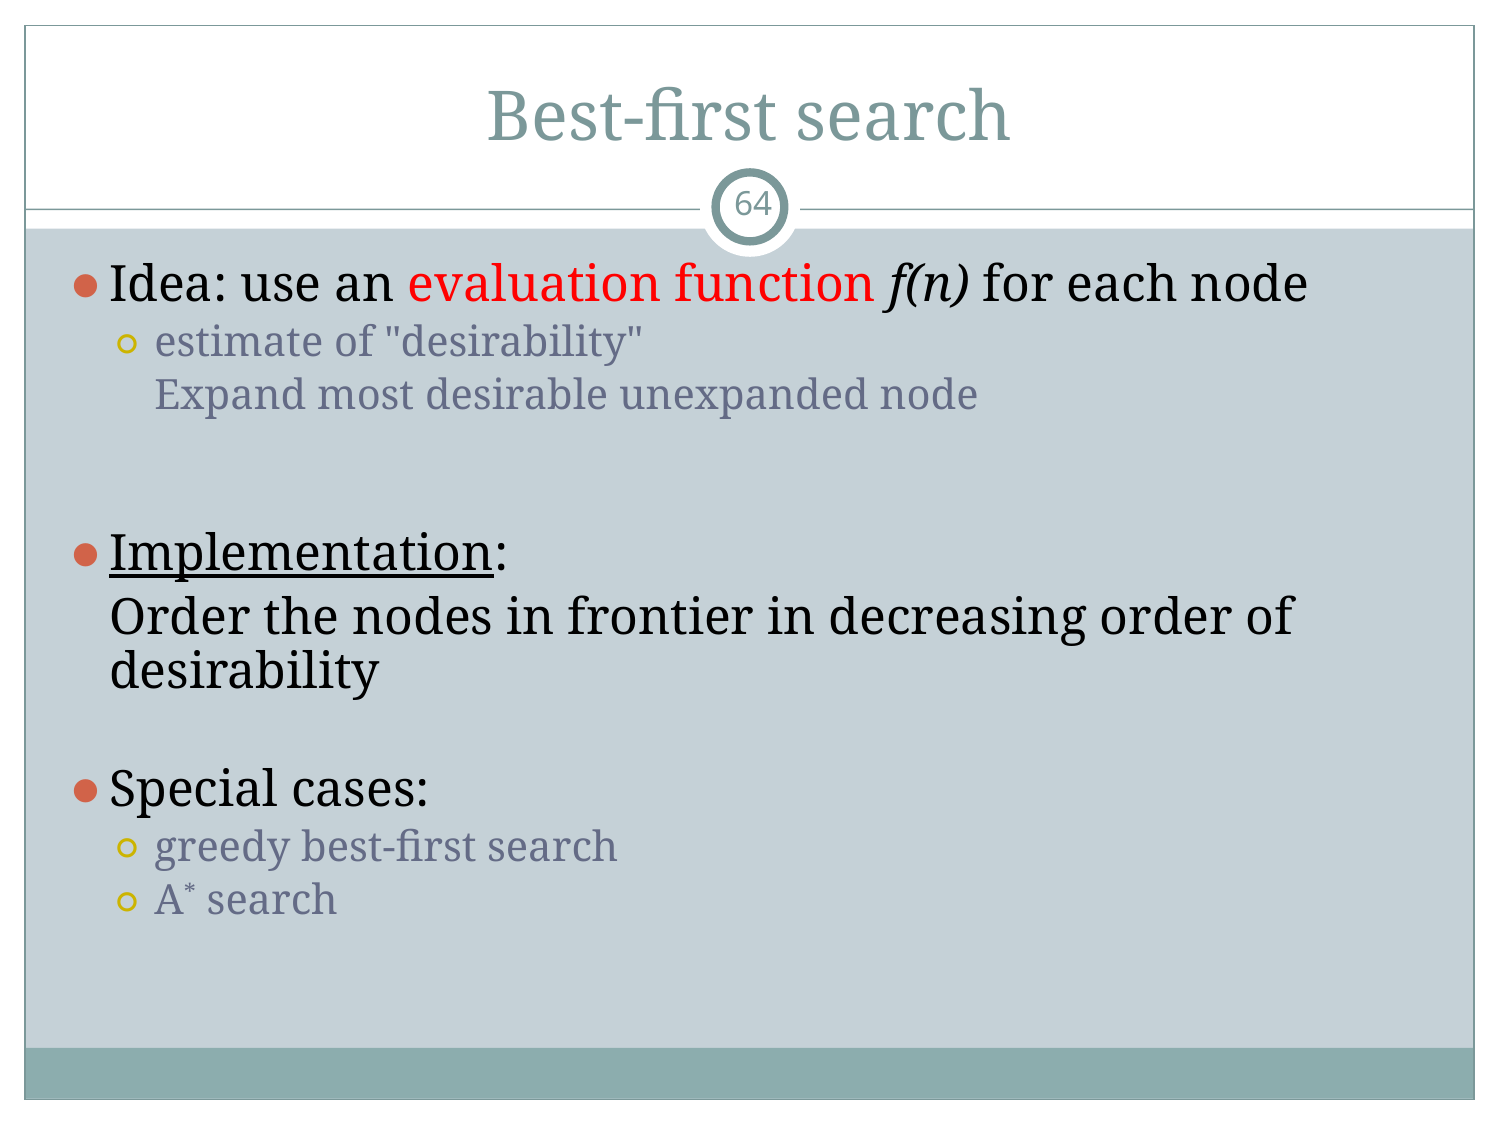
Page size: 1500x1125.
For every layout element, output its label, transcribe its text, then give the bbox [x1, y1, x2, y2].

list Idea: use an evaluation function f(n) for each node estimate of "desirability" Expand most desirable unexpanded node Implementation: Order the nodes in frontier in decreasing order of desirability Special cases: greedy best-first search A* search [49, 250, 1445, 1001]
title Best-first search [49, 37, 1450, 162]
slide_number <number> [715, 168, 791, 241]
